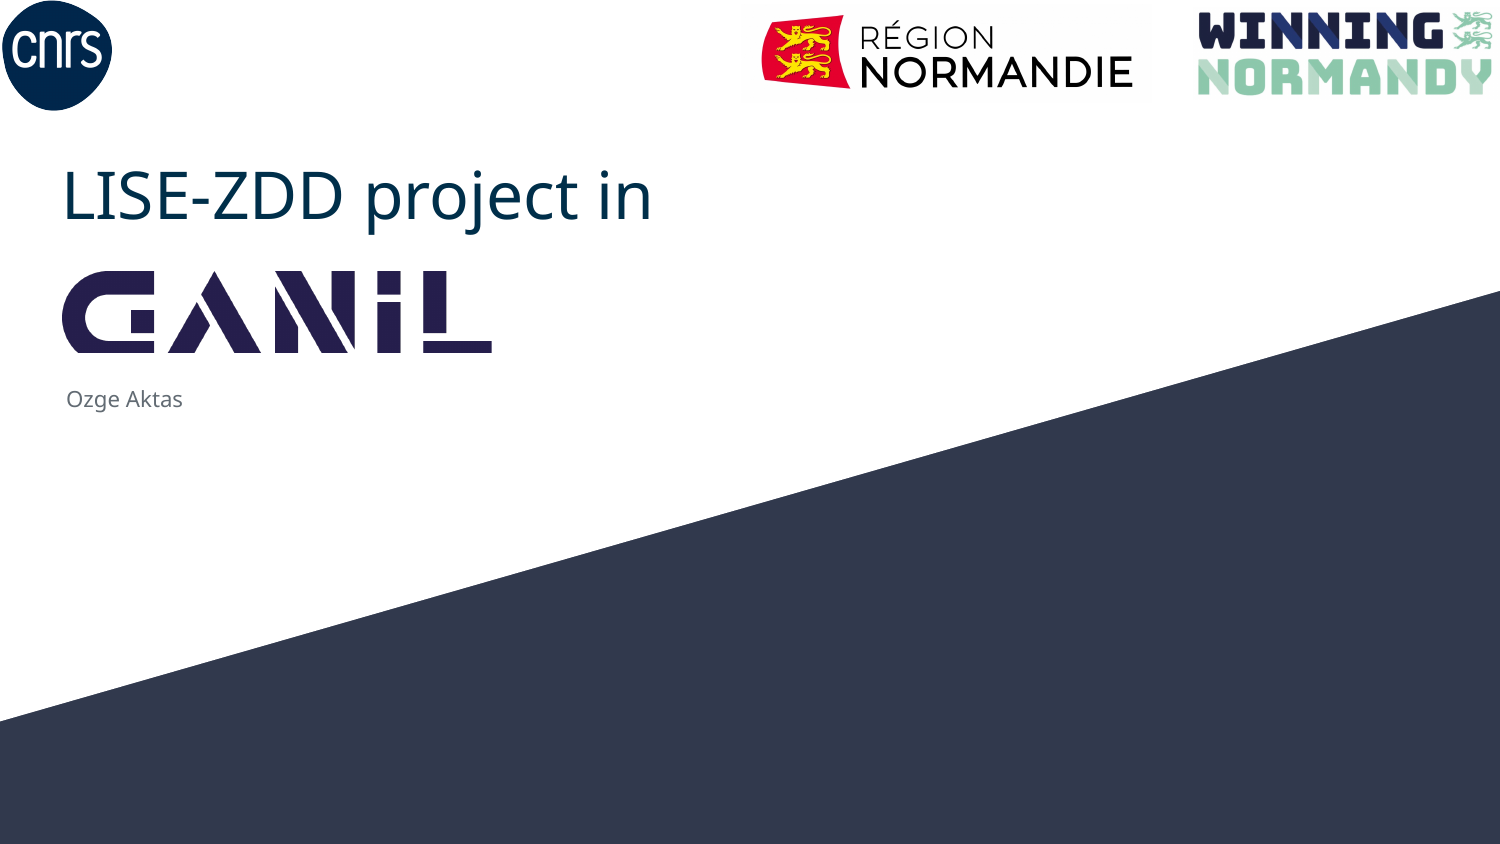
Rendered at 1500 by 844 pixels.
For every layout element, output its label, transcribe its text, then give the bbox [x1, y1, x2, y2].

subtitle Ozge Aktas [51, 308, 748, 430]
title LISE-ZDD project in [46, 134, 1444, 345]
picture [62, 261, 492, 353]
picture [1193, 7, 1500, 100]
picture [741, 4, 1152, 103]
picture [0, 0, 114, 112]
